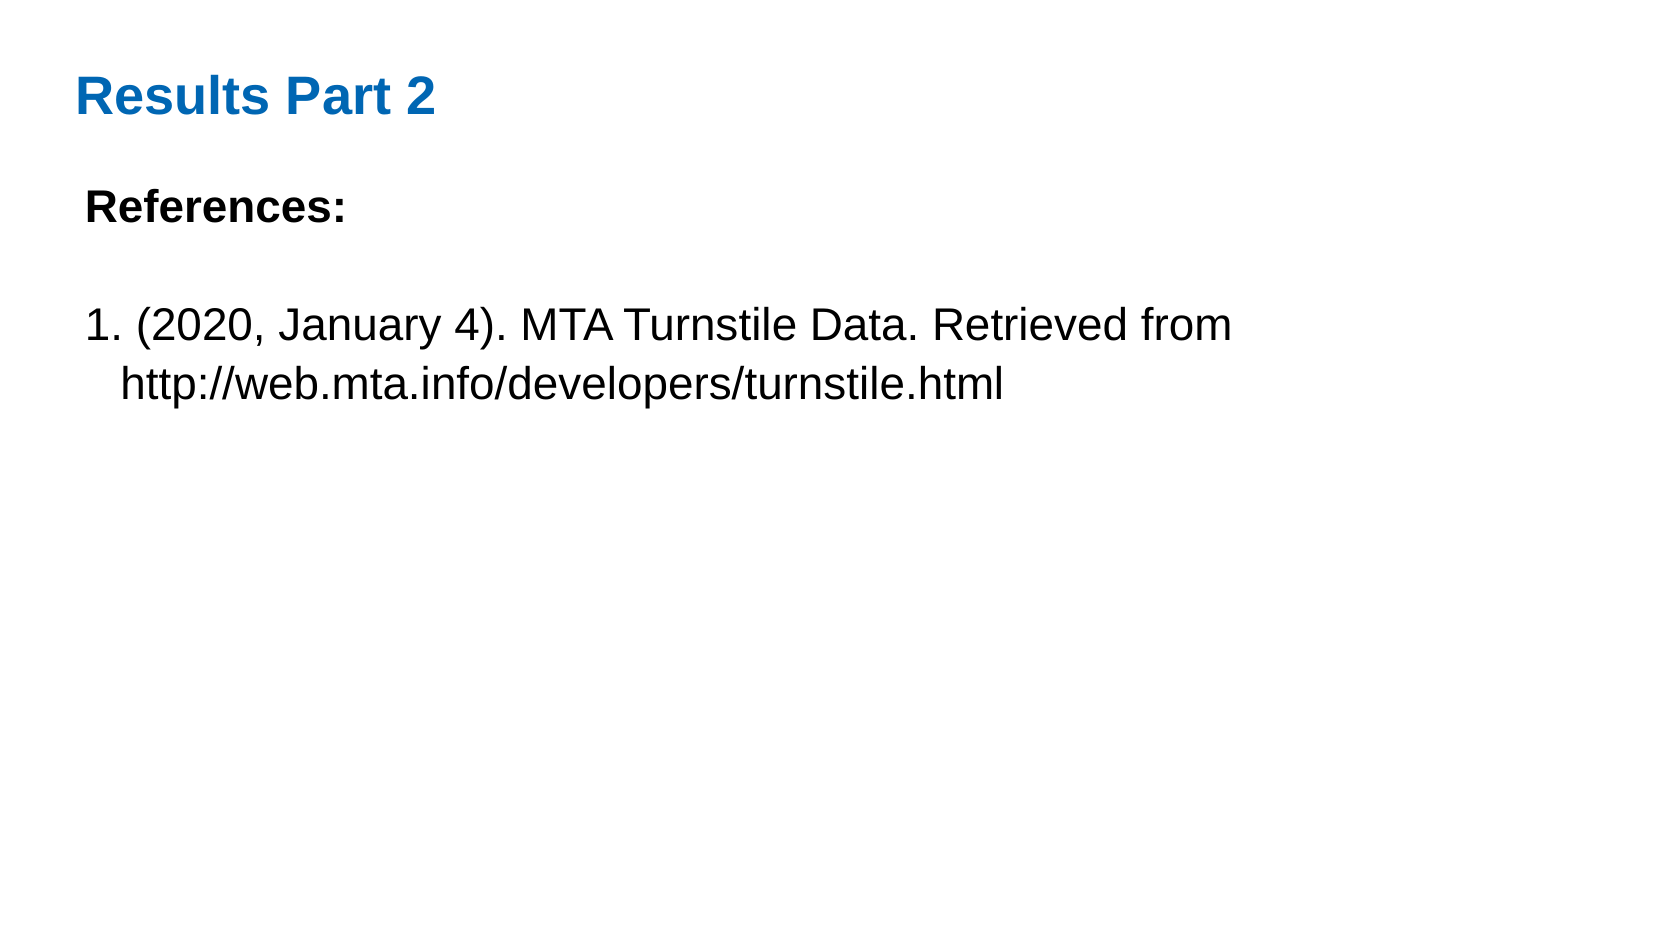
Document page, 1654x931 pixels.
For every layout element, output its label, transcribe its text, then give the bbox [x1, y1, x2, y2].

title Results Part 2 [0, 11, 466, 181]
text_box References: (2020, January 4). MTA Turnstile Data. Retrieved from http://web.mta.info/developers/turnstile.html [70, 166, 1571, 718]
